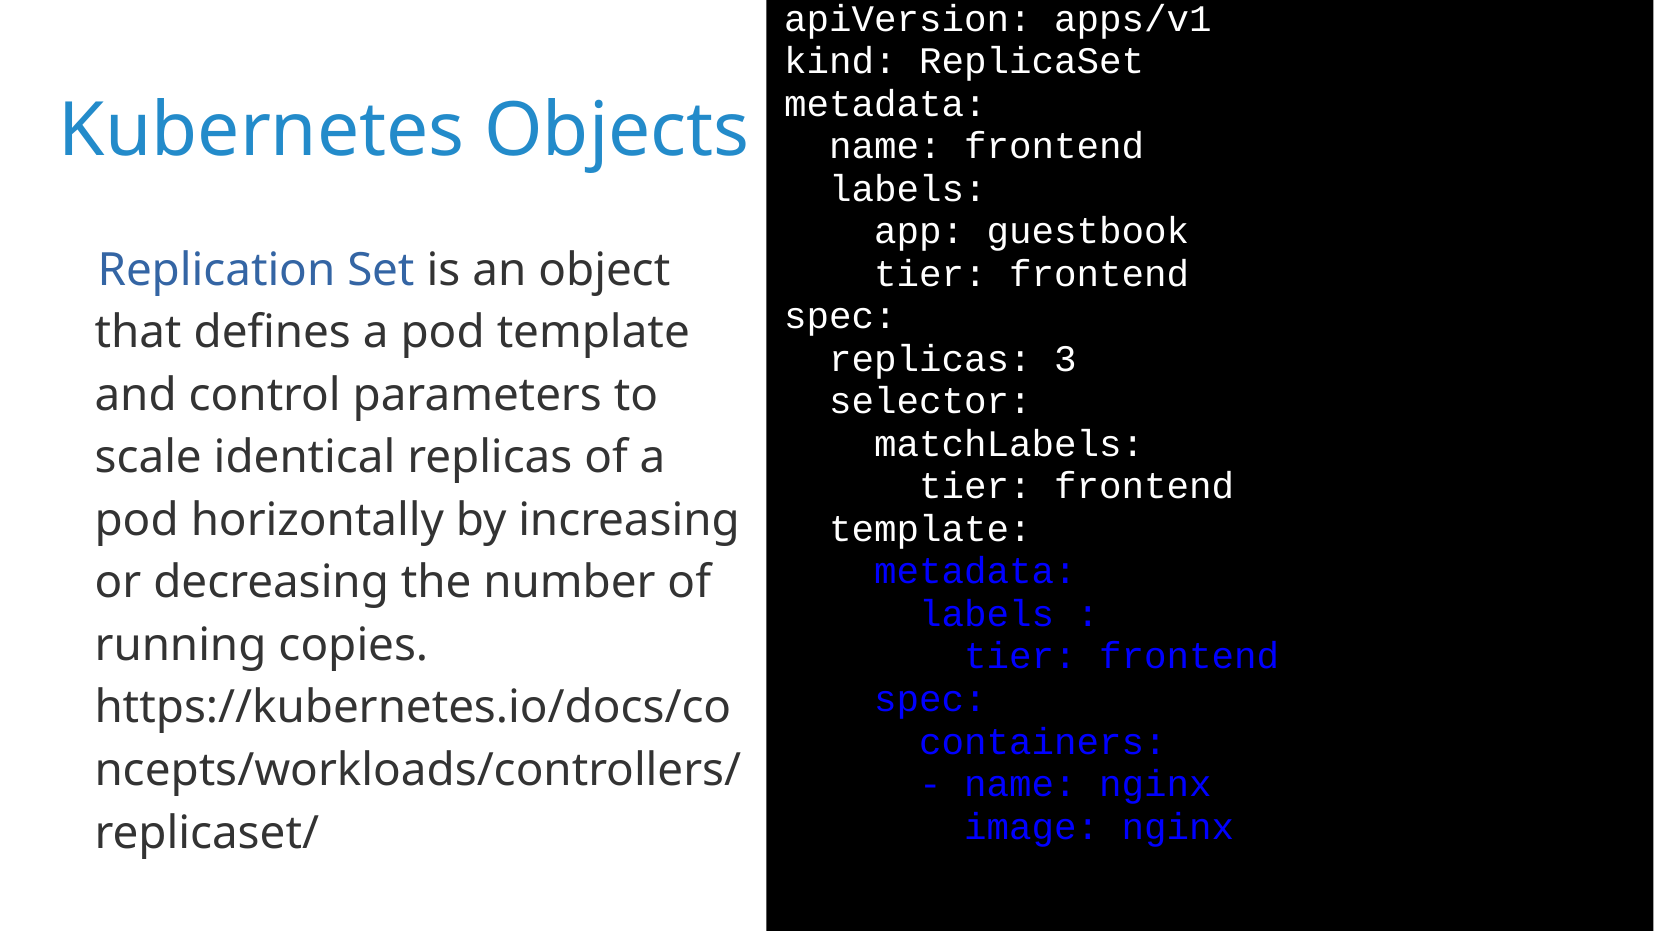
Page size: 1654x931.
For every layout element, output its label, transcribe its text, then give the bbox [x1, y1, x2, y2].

text_box apiVersion: apps/v1 kind: ReplicaSet metadata: name: frontend labels: app: guestbook tier: frontend spec: replicas: 3 selector: matchLabels: tier: frontend template: metadata: labels : tier: frontend spec: containers: - name: nginx image: nginx [766, 0, 1654, 931]
list Replication Set is an object that defines a pod template and control parameters to scale identical replicas of a pod horizontally by increasing or decreasing the number of running copies. https://kubernetes.io/docs/concepts/workloads/controllers/replicaset/ [59, 236, 752, 768]
title Kubernetes Objects [59, 59, 766, 178]
